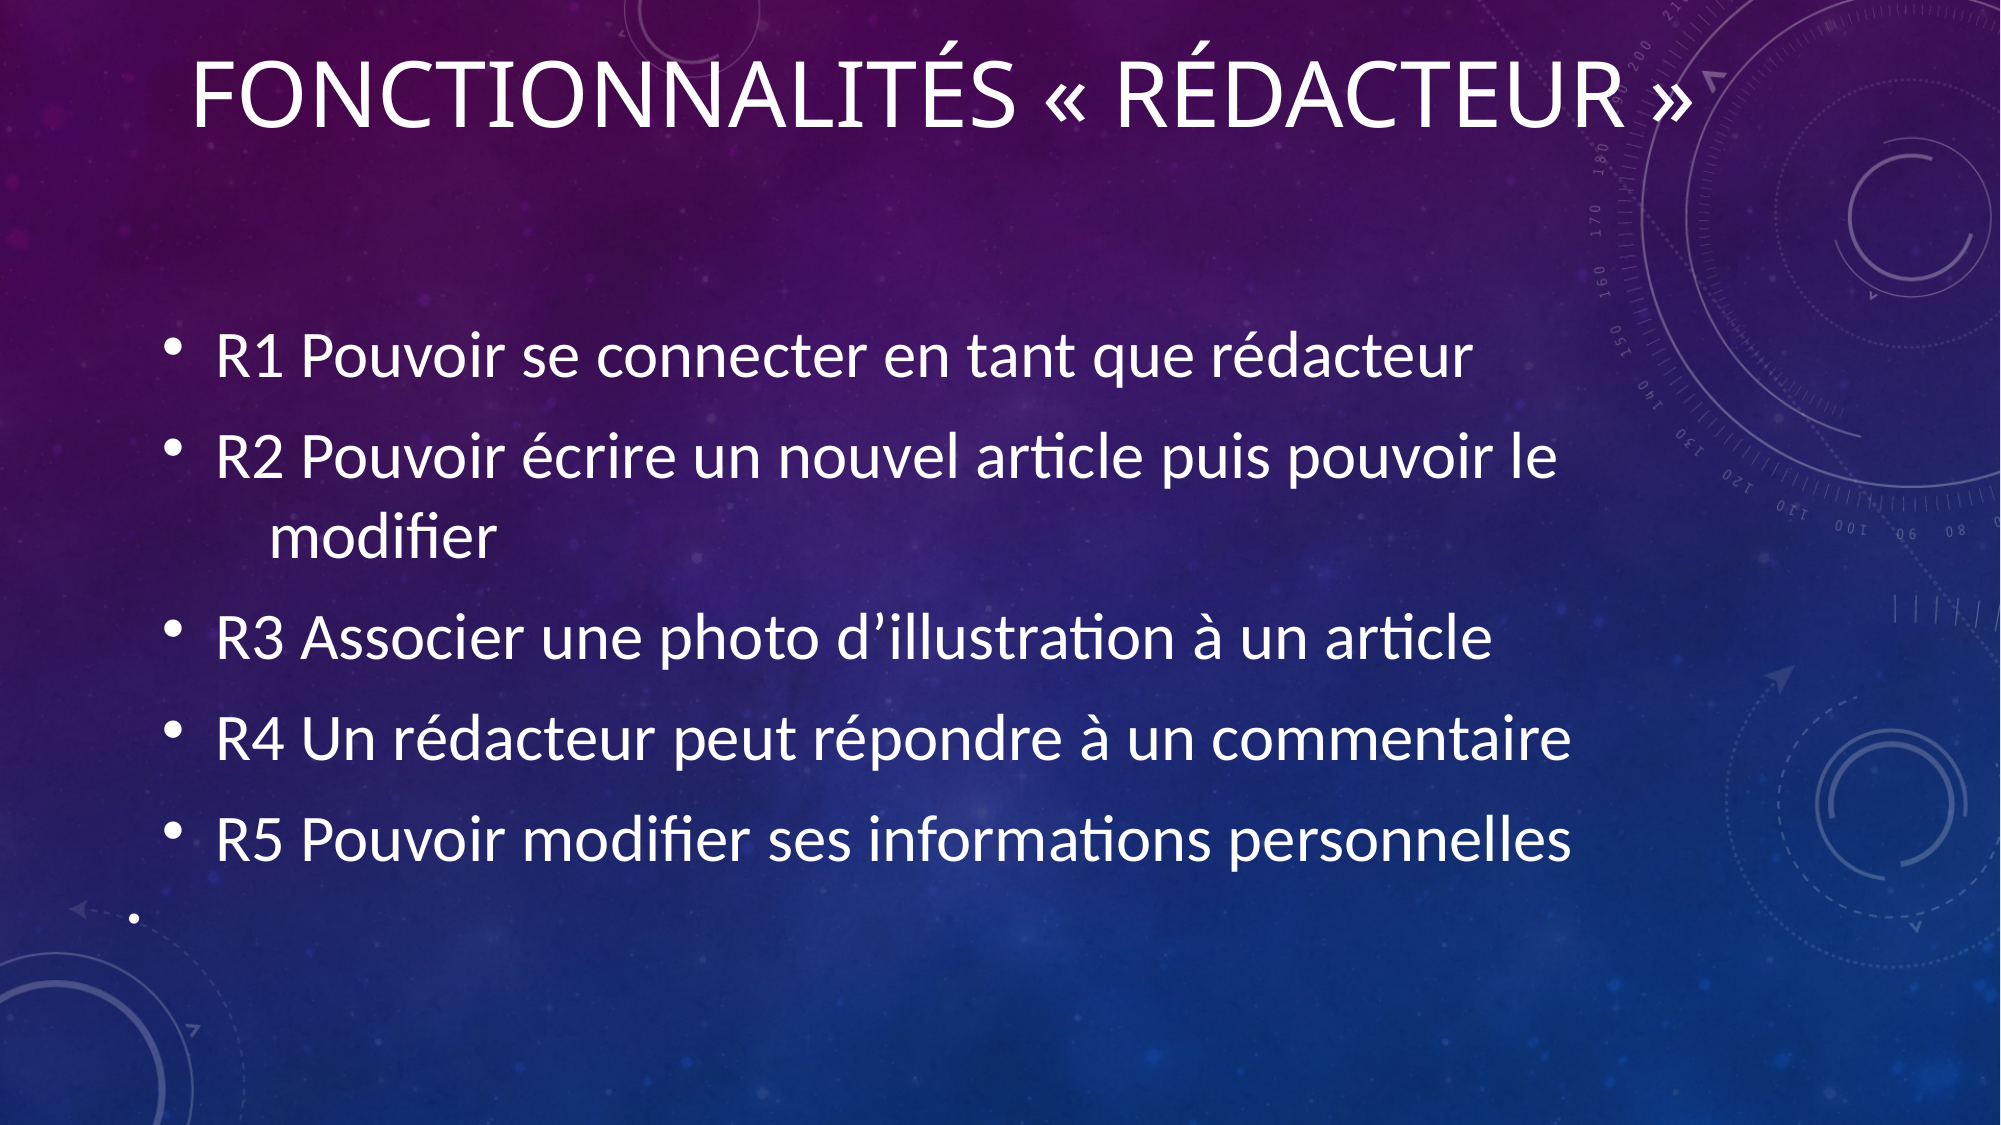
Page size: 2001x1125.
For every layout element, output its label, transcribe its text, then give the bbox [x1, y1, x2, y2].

list R1 Pouvoir se connecter en tant que rédacteur R2 Pouvoir écrire un nouvel article puis pouvoir le modifier R3 Associer une photo d’illustration à un article R4 Un rédacteur peut répondre à un commentaire R5 Pouvoir modifier ses informations personnelles [112, 185, 1775, 1066]
title Fonctionnalités « Rédacteur » [112, 24, 1775, 158]
